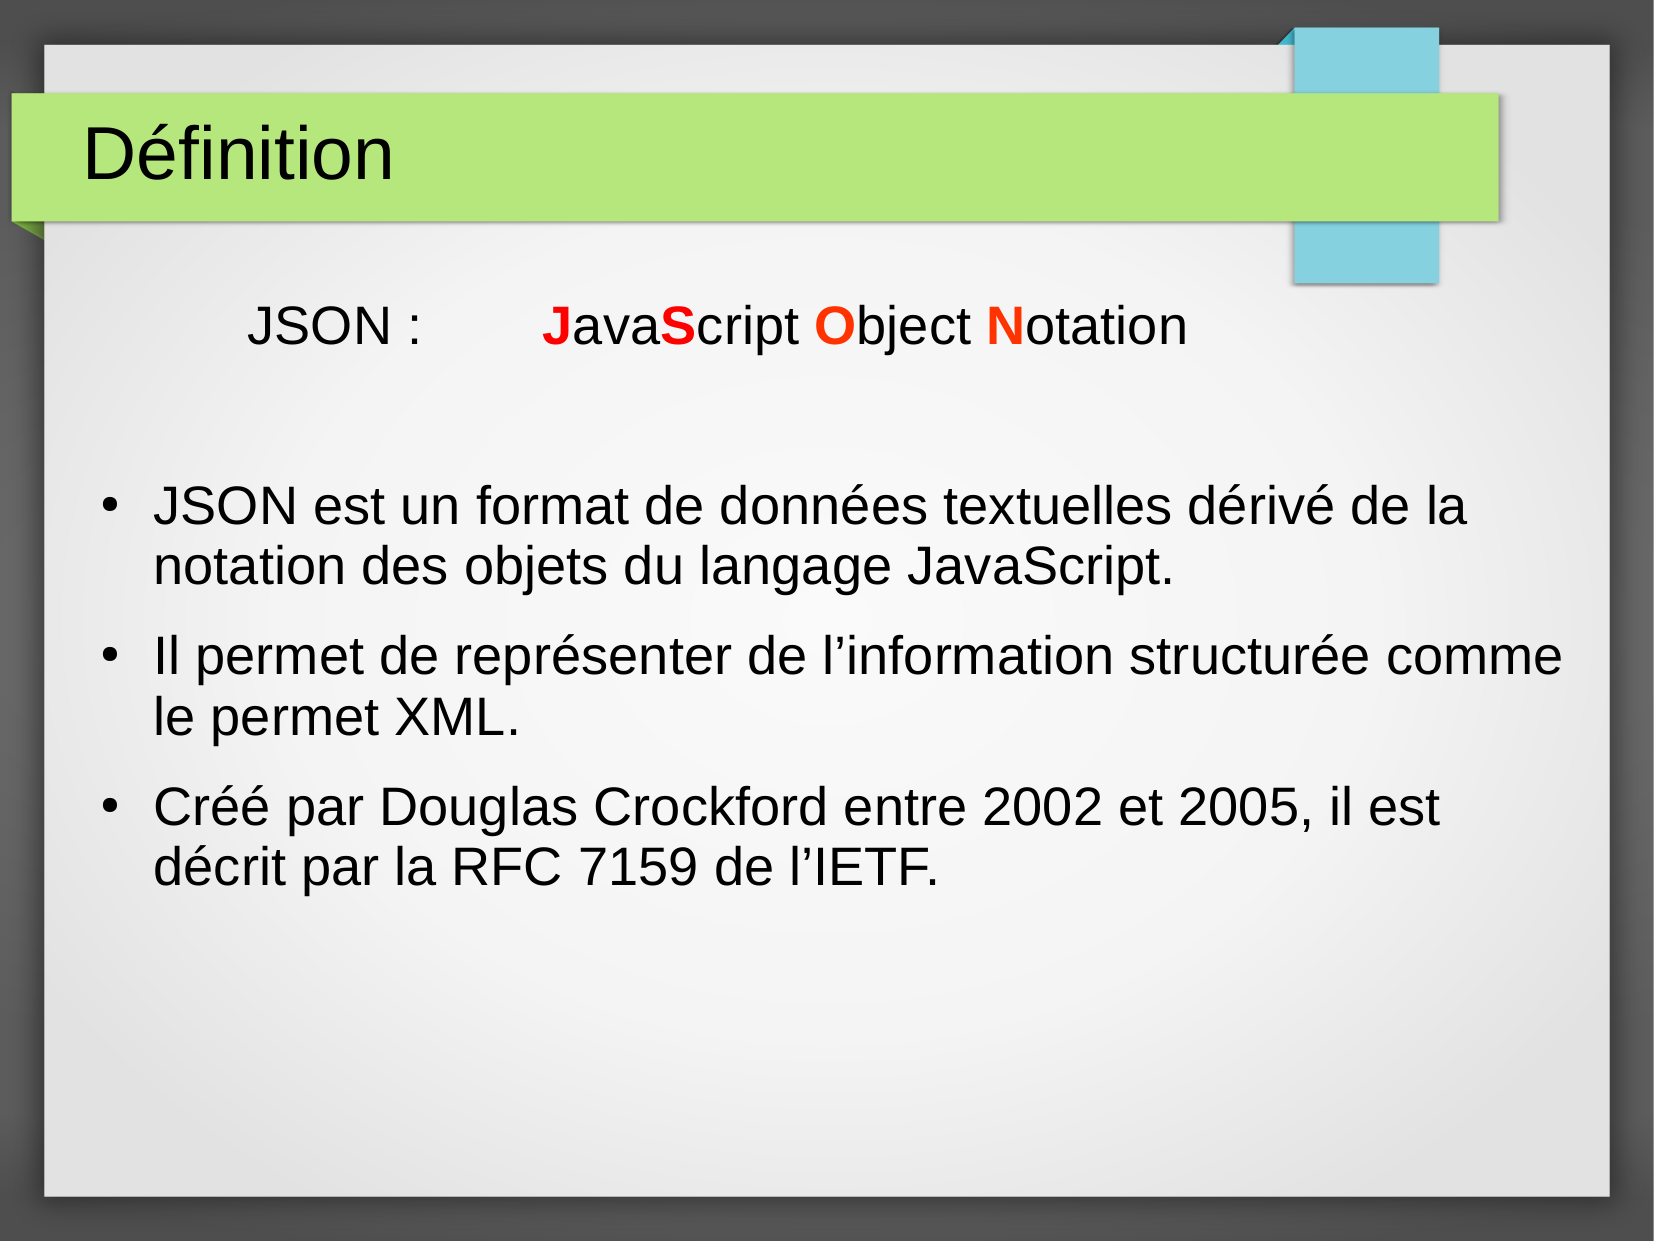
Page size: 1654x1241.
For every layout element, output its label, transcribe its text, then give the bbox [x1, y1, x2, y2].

picture [0, 0, 1654, 1241]
title Définition [82, 94, 1264, 213]
list JSON : JavaScript Object Notation JSON est un format de données textuelles dérivé de la notation des objets du langage JavaScript. Il permet de représenter de l’information structurée comme le permet XML. Créé par Douglas Crockford entre 2002 et 2005, il est décrit par la RFC 7159 de l’IETF. [82, 295, 1571, 1015]
